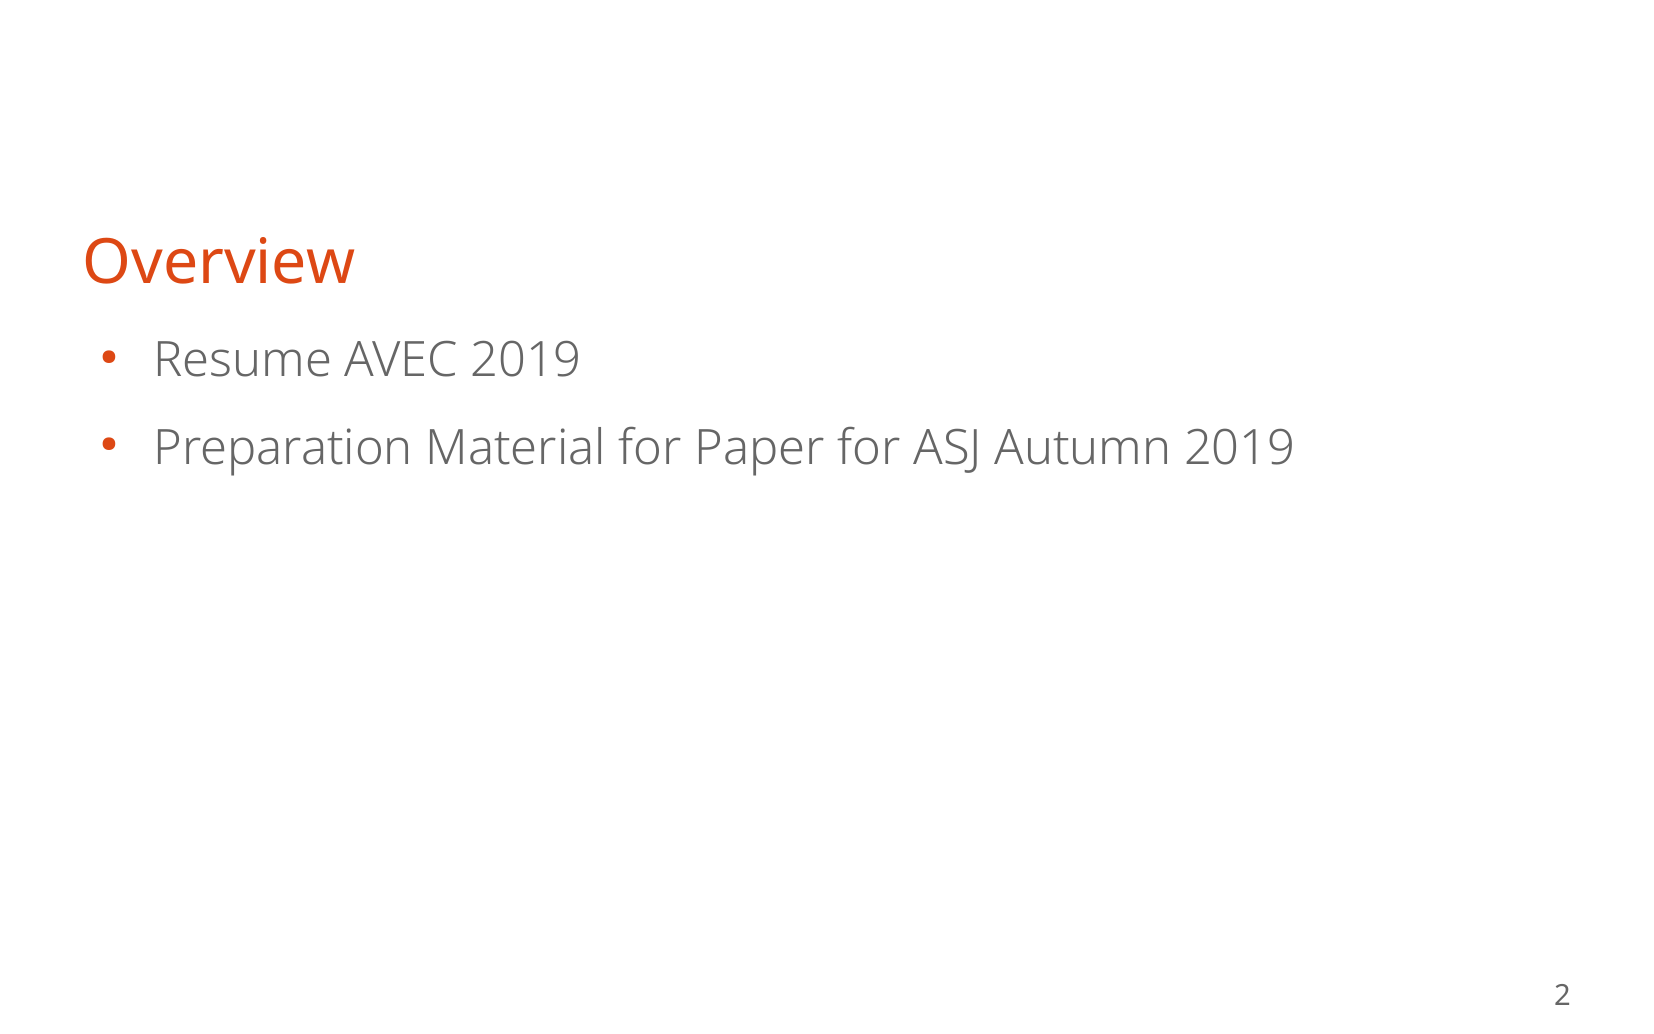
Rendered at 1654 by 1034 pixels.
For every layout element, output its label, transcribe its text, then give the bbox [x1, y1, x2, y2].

title Overview [82, 206, 1571, 313]
list Resume AVEC 2019 Preparation Material for Paper for ASJ Autumn 2019 [82, 324, 1571, 842]
